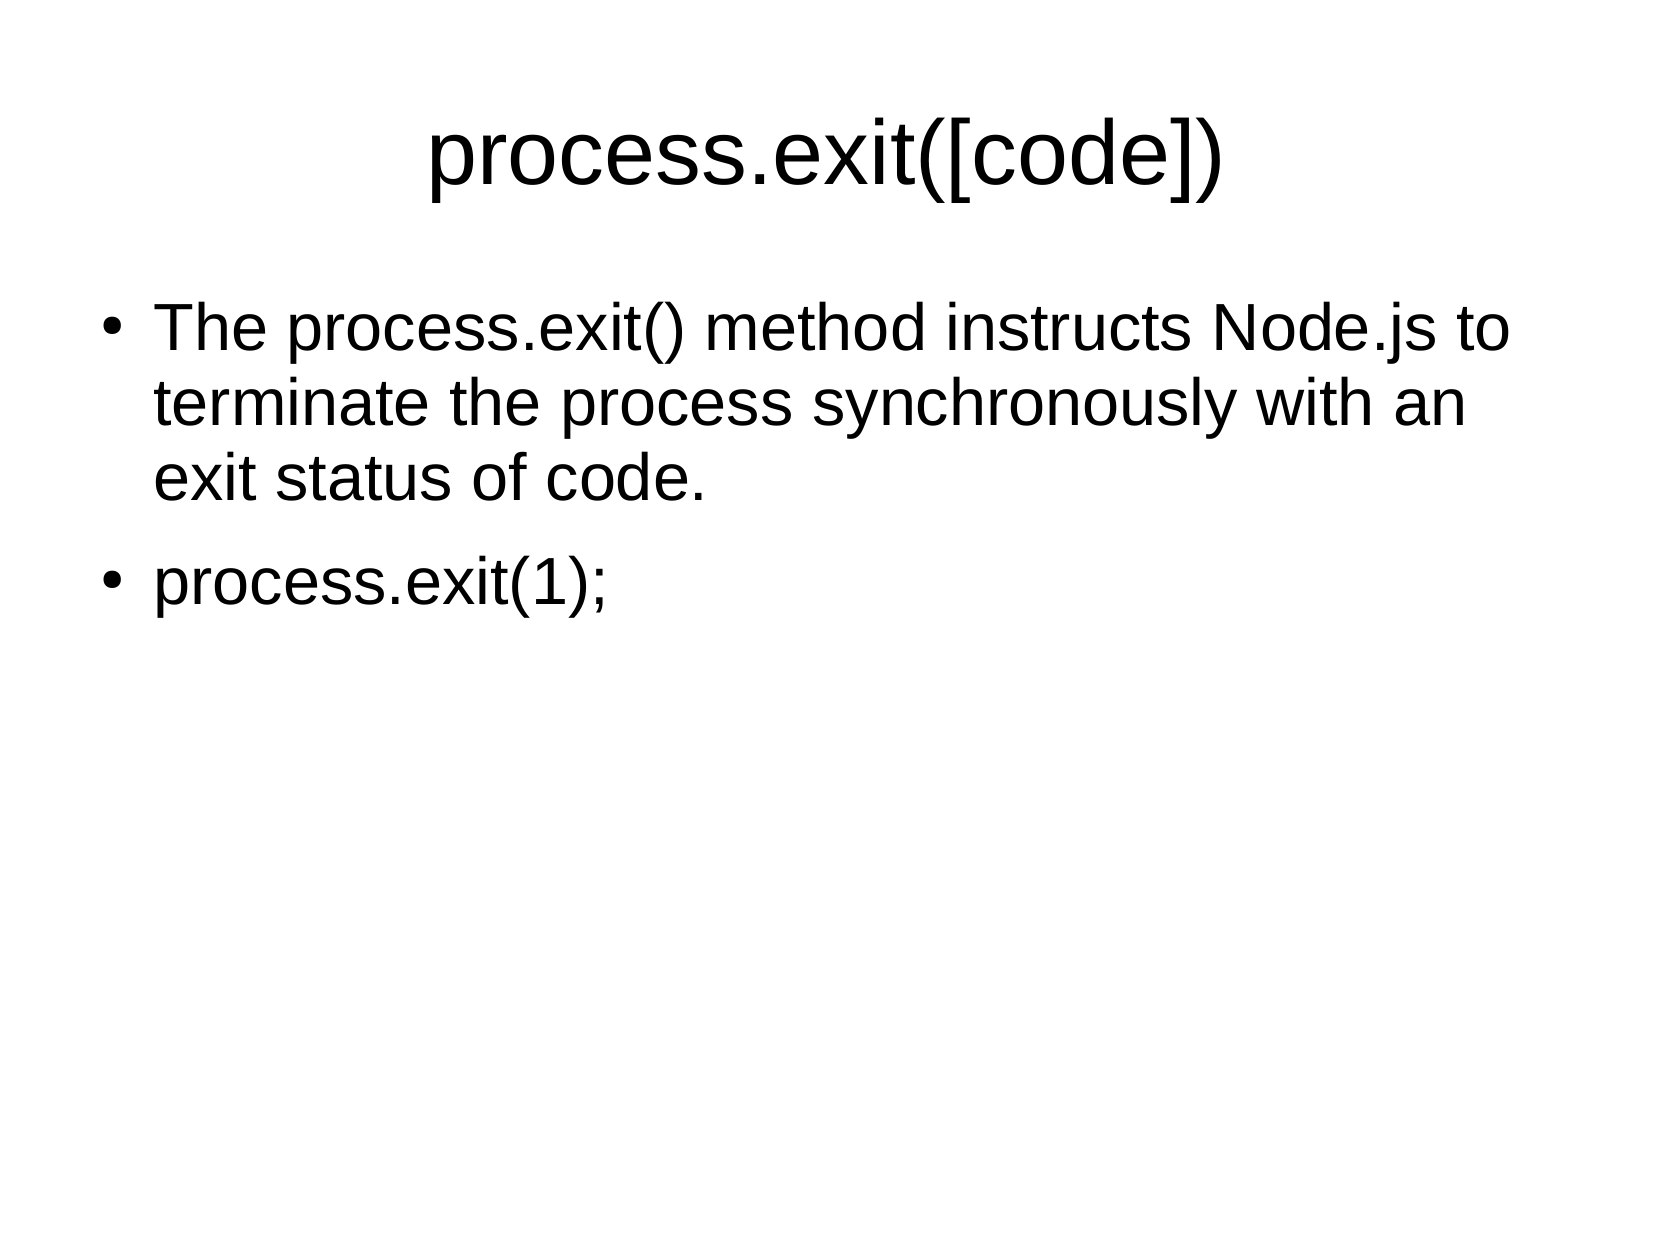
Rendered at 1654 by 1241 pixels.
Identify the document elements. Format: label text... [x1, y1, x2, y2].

list The process.exit() method instructs Node.js to terminate the process synchronously with an exit status of code. process.exit(1); [82, 290, 1571, 1010]
title process.exit([code]) [82, 49, 1571, 257]
